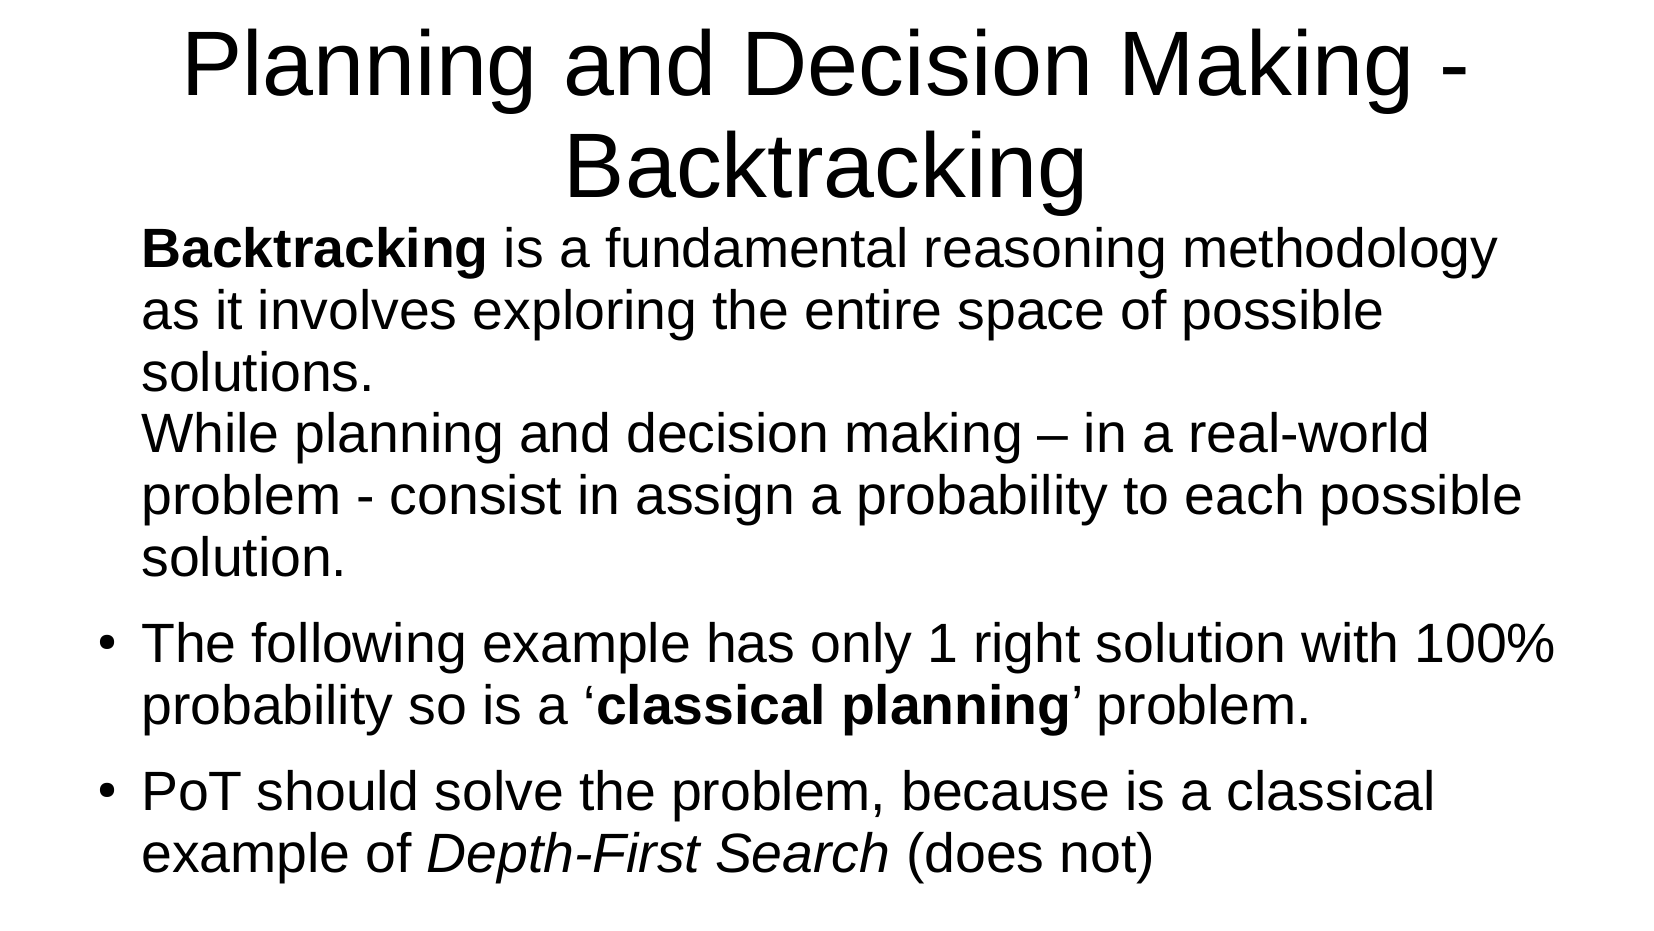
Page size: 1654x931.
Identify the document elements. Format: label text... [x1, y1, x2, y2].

list Backtracking is a fundamental reasoning methodology as it involves exploring the entire space of possible solutions. While planning and decision making – in a real-world problem - consist in assign a probability to each possible solution. The following example has only 1 right solution with 100% probability so is a ‘classical planning’ problem. PoT should solve the problem, because is a classical example of Depth-First Search (does not) [82, 217, 1571, 886]
title Planning and Decision Making - Backtracking [82, 12, 1571, 217]
